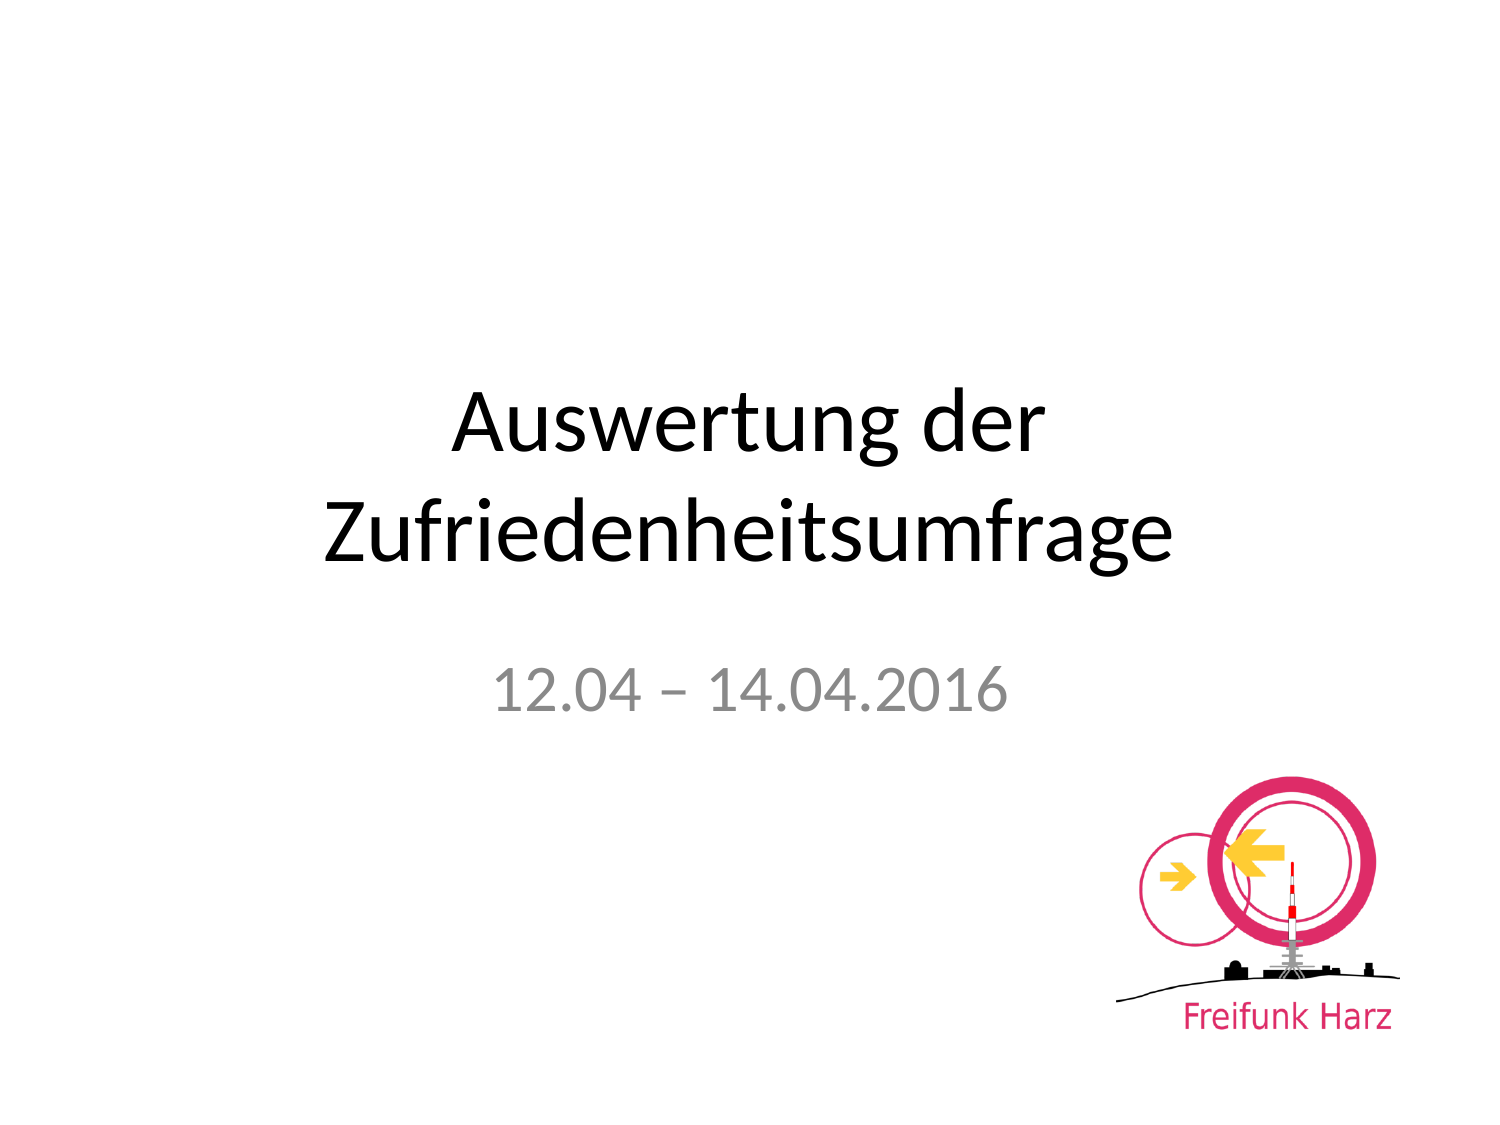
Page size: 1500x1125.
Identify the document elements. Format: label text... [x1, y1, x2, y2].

title Auswertung der Zufriedenheitsumfrage [112, 349, 1388, 591]
picture [1116, 763, 1400, 1039]
subtitle 12.04 – 14.04.2016 [225, 637, 1276, 925]
